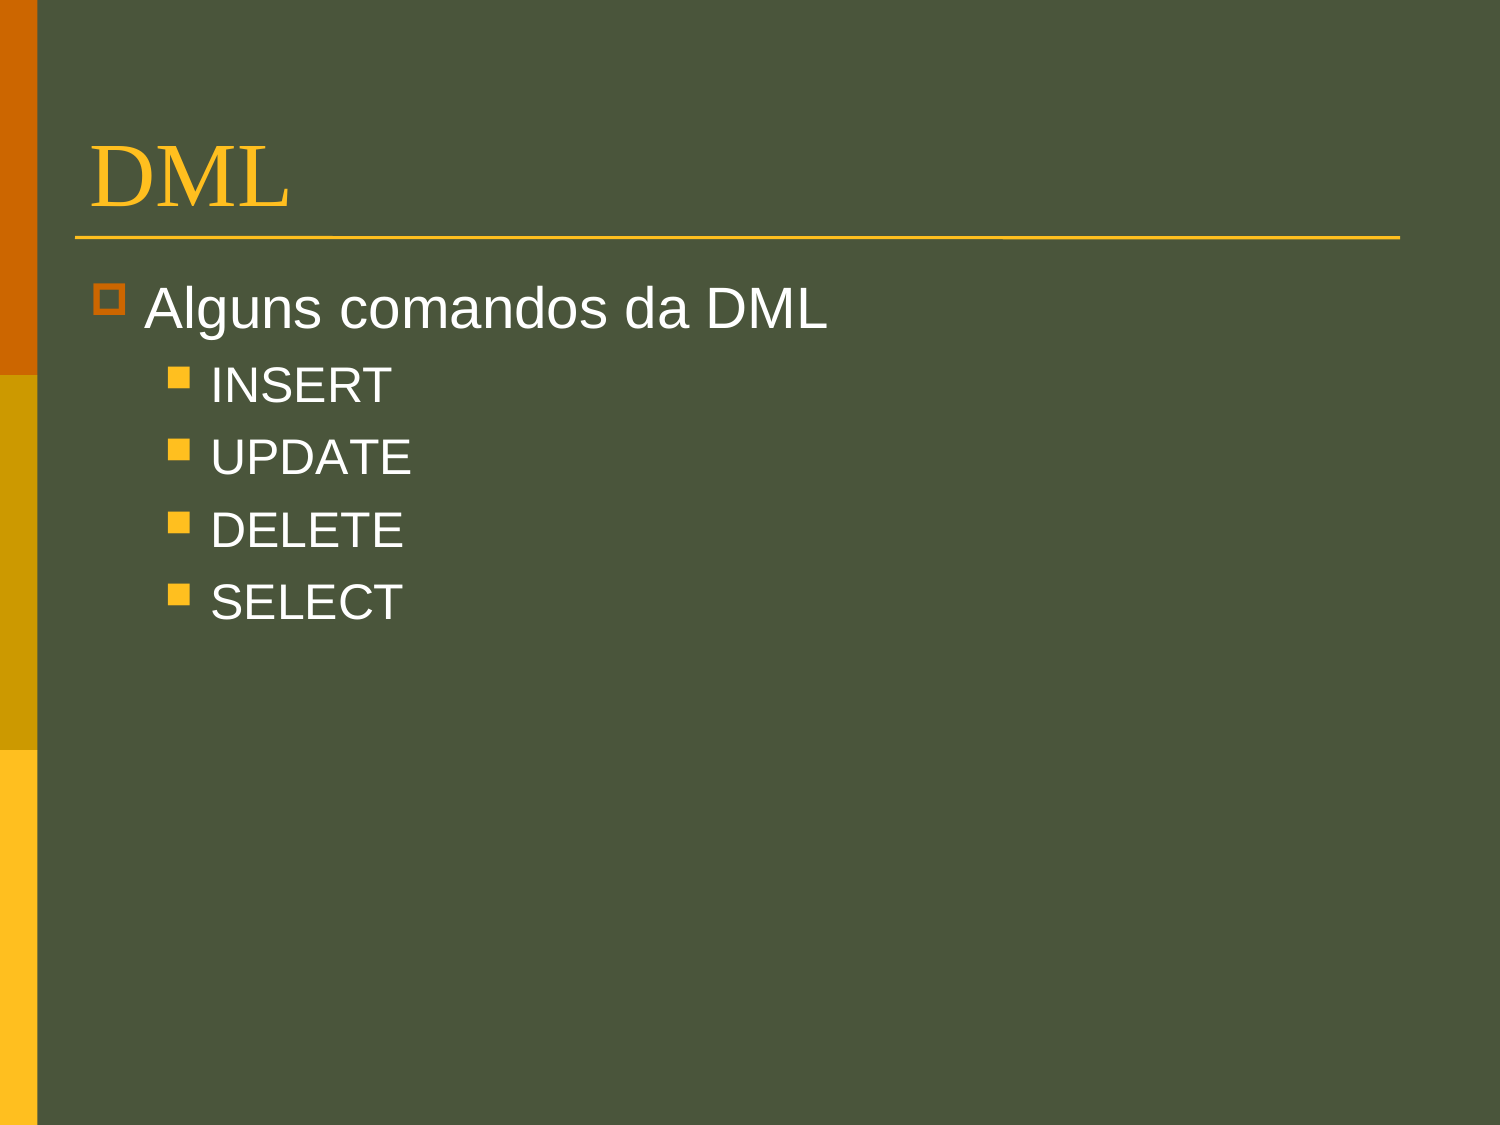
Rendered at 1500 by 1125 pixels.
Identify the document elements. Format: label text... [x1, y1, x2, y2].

list Alguns comandos da DML INSERT UPDATE DELETE SELECT [75, 262, 1426, 1006]
title DML [75, 45, 1426, 233]
